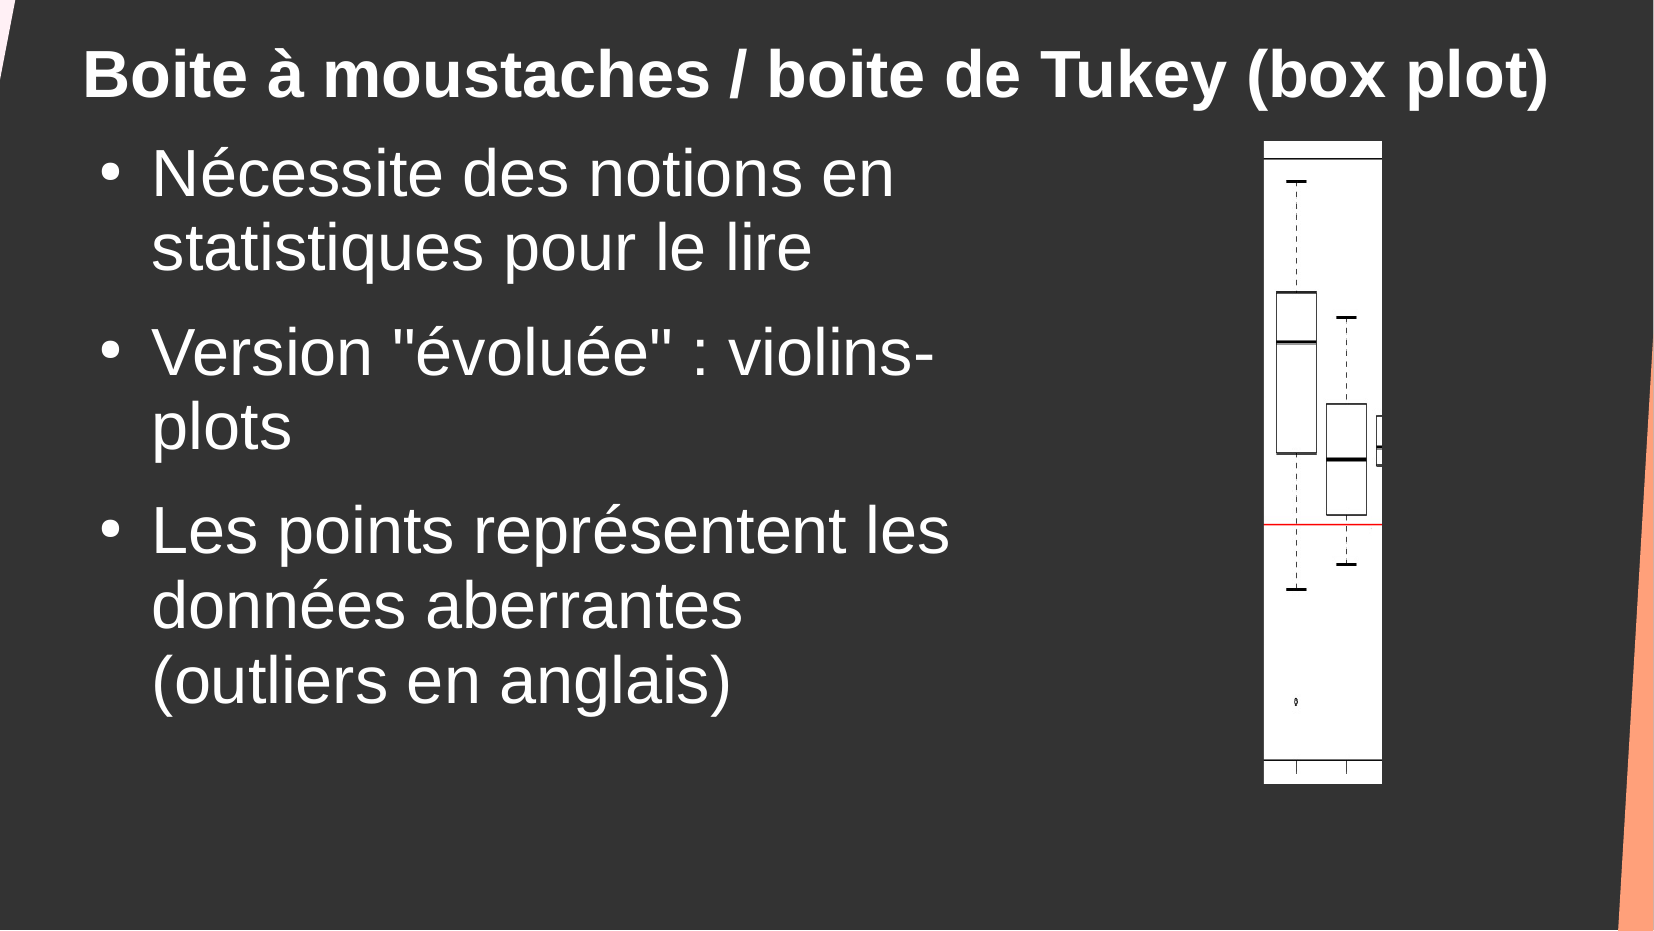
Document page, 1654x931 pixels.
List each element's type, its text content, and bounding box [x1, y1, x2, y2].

list Nécessite des notions en statistiques pour le lire Version "évoluée" : violins-plots Les points représentent les données aberrantes (outliers en anglais) [80, 135, 957, 815]
picture [1263, 141, 1382, 784]
title Boite à moustaches / boite de Tukey (box plot) [82, 37, 1571, 115]
text_box [1618, 321, 1654, 931]
text_box [0, 0, 16, 80]
